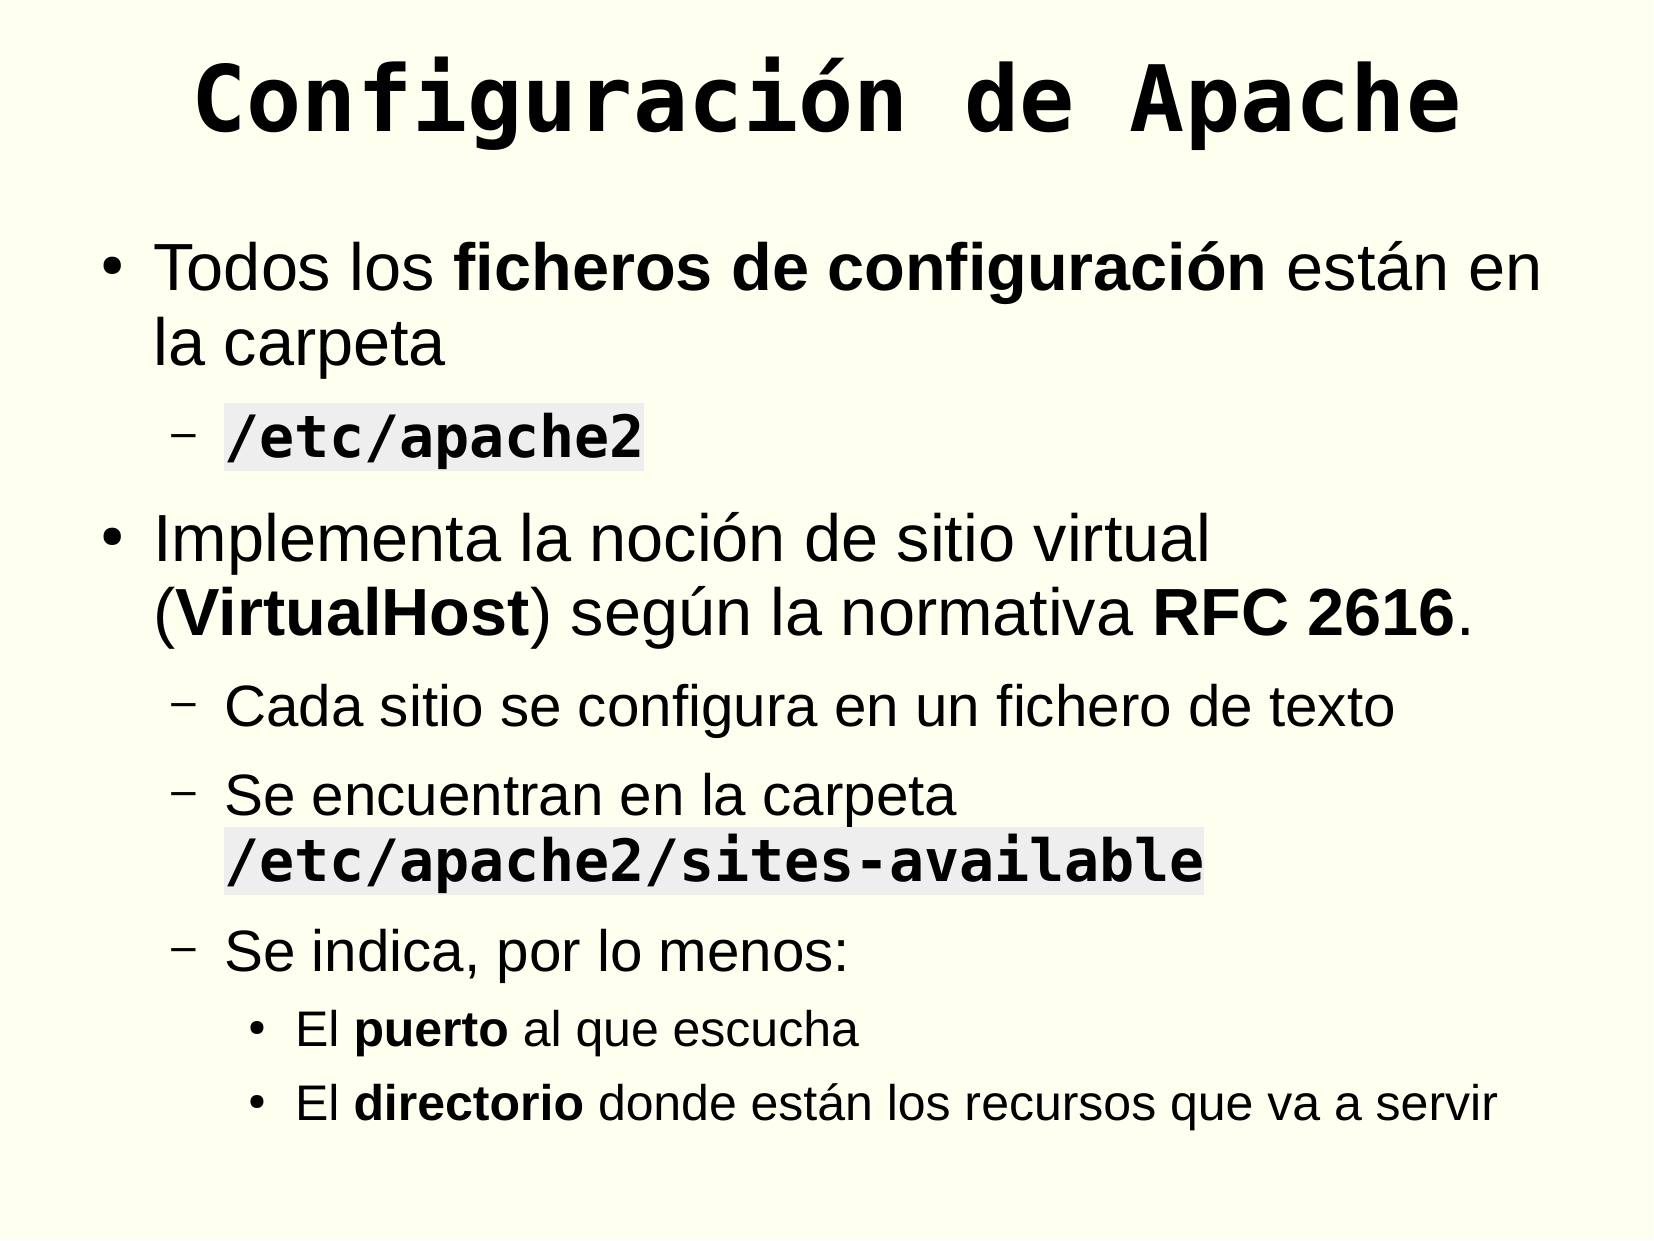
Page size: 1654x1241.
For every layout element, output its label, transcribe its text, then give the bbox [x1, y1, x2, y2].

title Configuración de Apache [82, 0, 1571, 204]
list Todos los ficheros de configuración están en la carpeta /etc/apache2 Implementa la noción de sitio virtual (VirtualHost) según la normativa RFC 2616. Cada sitio se configura en un fichero de texto Se encuentran en la carpeta /etc/apache2/sites-available Se indica, por lo menos: El puerto al que escucha El directorio donde están los recursos que va a servir [82, 230, 1571, 1188]
